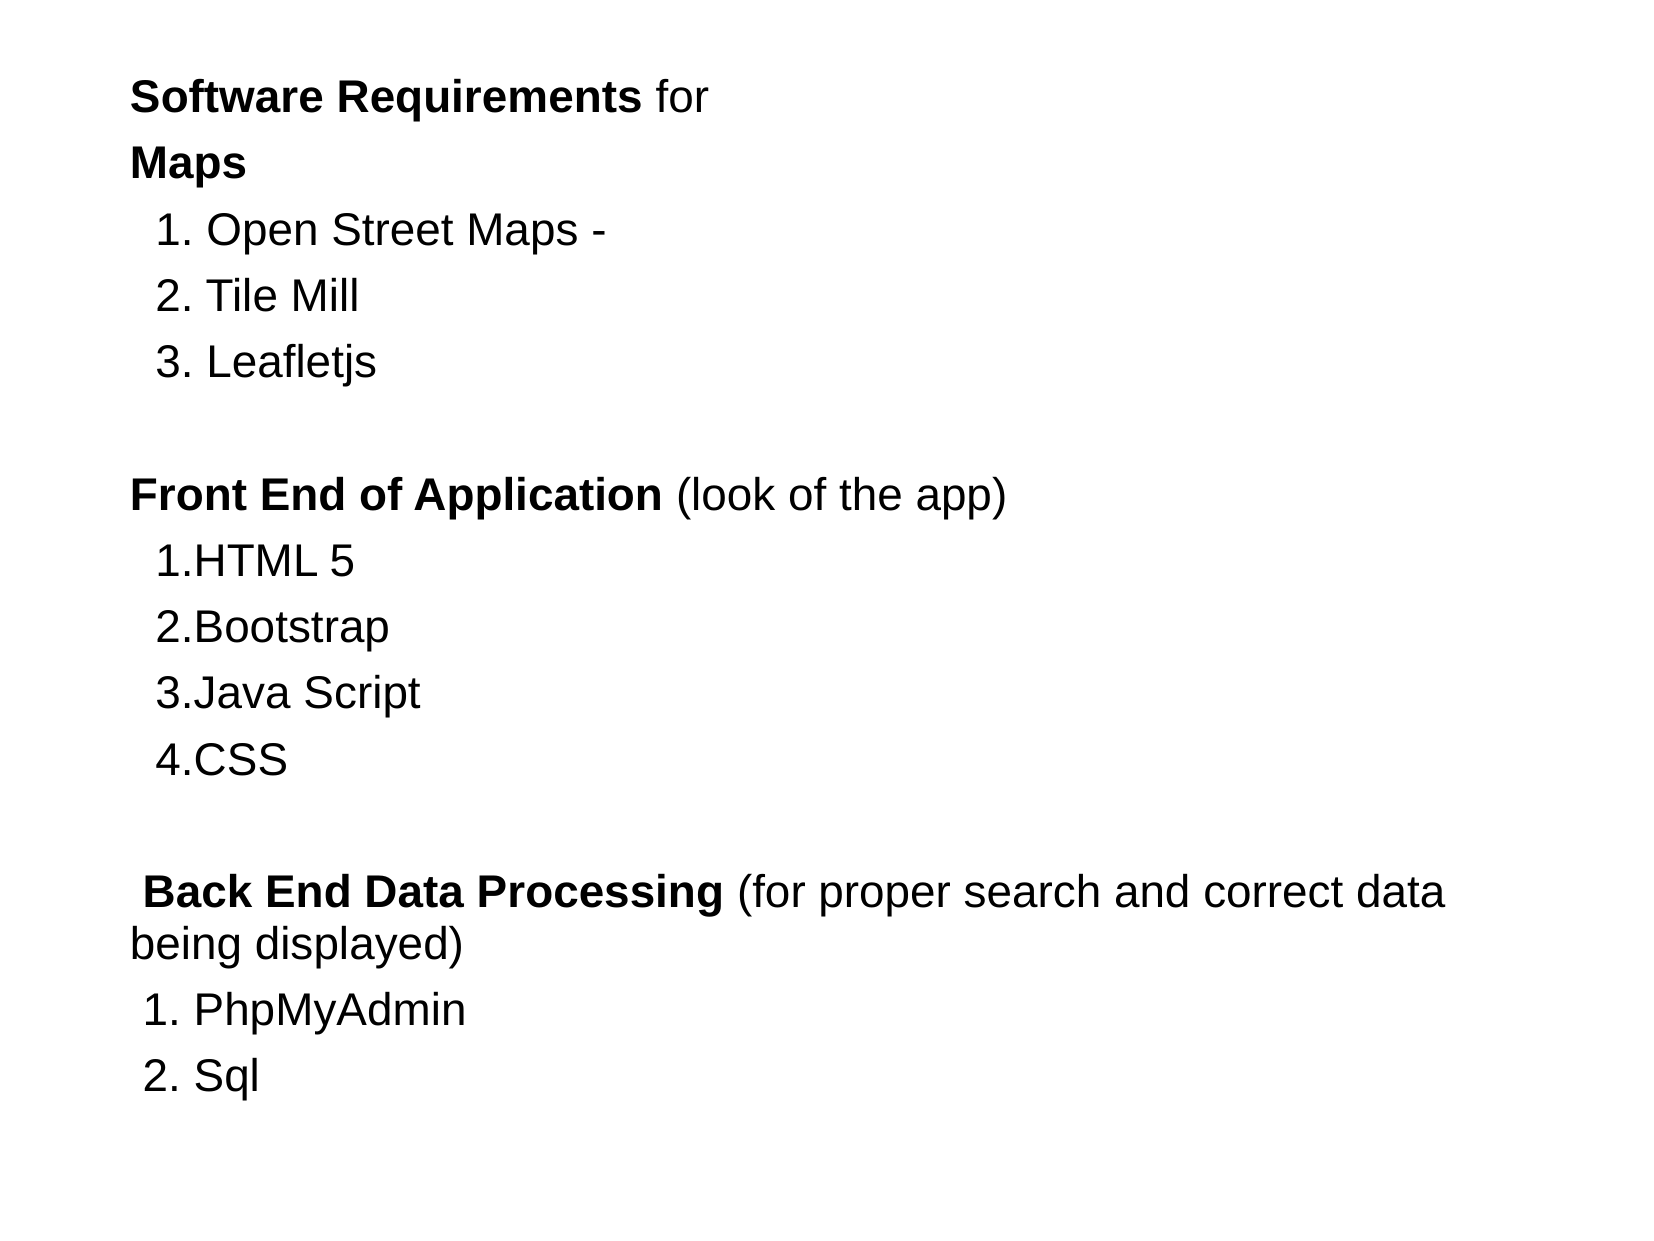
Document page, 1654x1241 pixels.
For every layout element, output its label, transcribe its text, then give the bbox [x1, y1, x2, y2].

title [82, 49, 1571, 257]
list Software Requirements for Maps 1. Open Street Maps - 2. Tile Mill 3. Leafletjs Front End of Application (look of the app) 1.HTML 5 2.Bootstrap 3.Java Script 4.CSS Back End Data Processing (for proper search and correct data being displayed) 1. PhpMyAdmin 2. Sql [94, 70, 1550, 1182]
